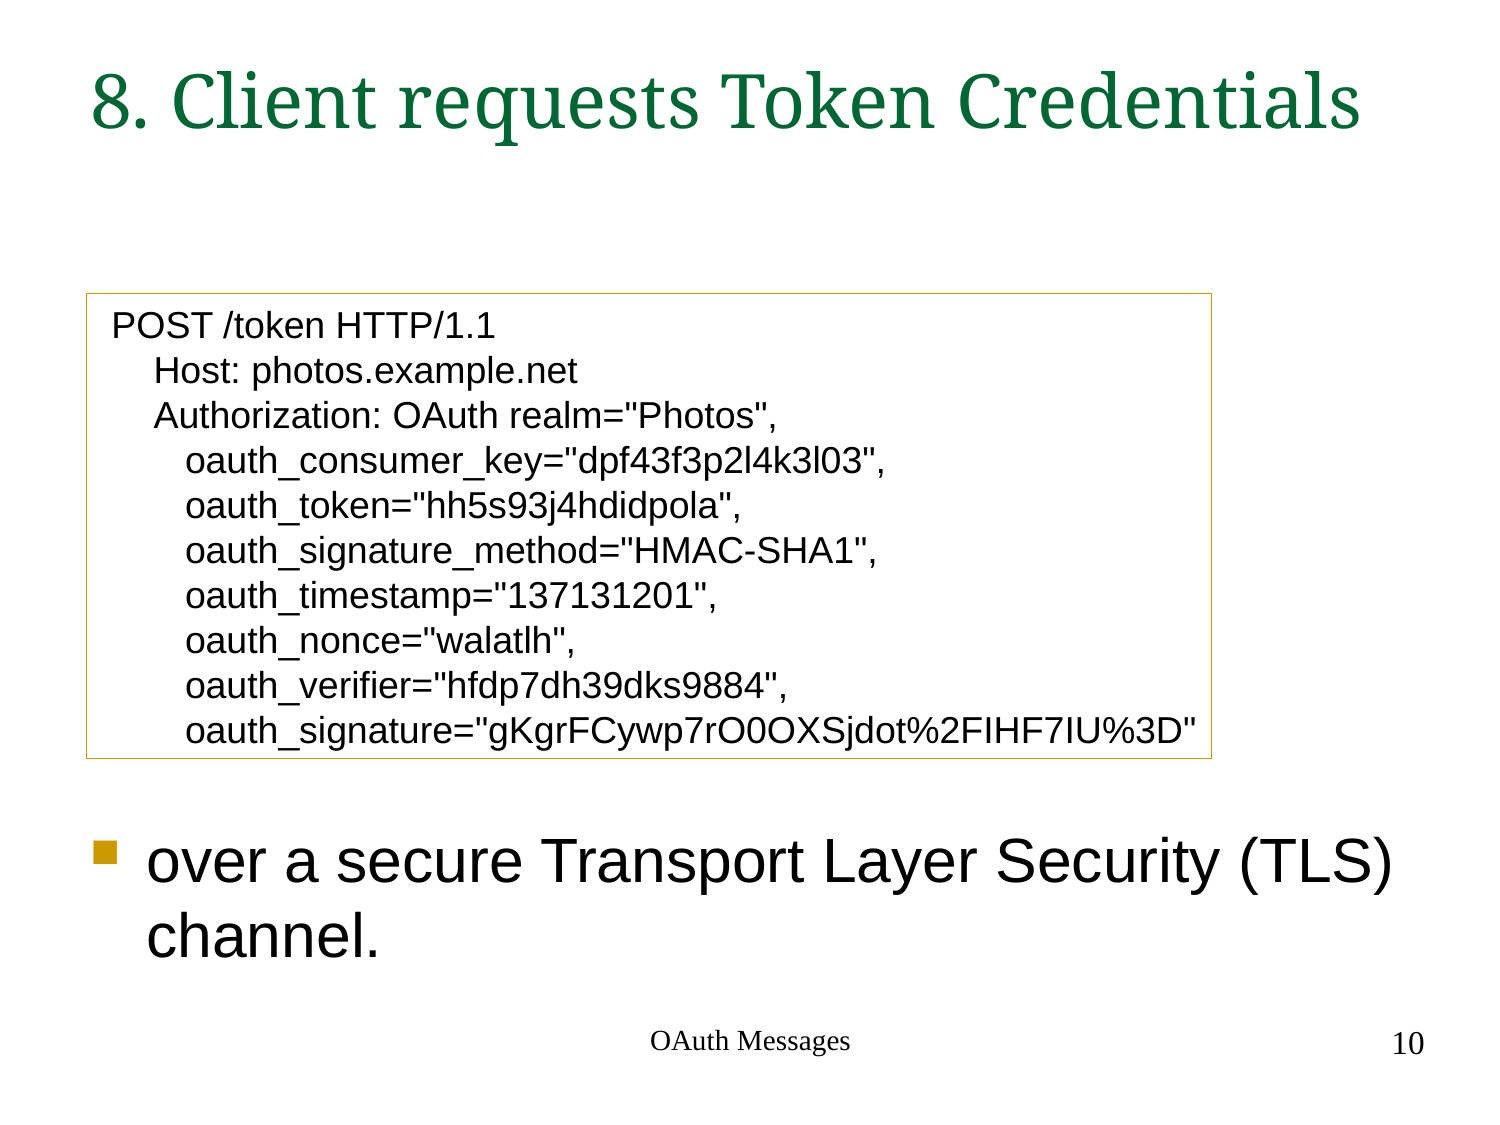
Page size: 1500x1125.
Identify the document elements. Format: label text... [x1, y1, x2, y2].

list over a secure Transport Layer Security (TLS) channel. [75, 812, 1425, 1006]
title 8. Client requests Token Credentials [75, 45, 1425, 233]
text_box POST /token HTTP/1.1 Host: photos.example.net Authorization: OAuth realm="Photos", oauth_consumer_key="dpf43f3p2l4k3l03", oauth_token="hh5s93j4hdidpola", oauth_signature_method="HMAC-SHA1", oauth_timestamp="137131201", oauth_nonce="walatlh", oauth_verifier="hfdp7dh39dks9884", oauth_signature="gKgrFCywp7rO0OXSjdot%2FIHF7IU%3D" [86, 293, 1212, 759]
